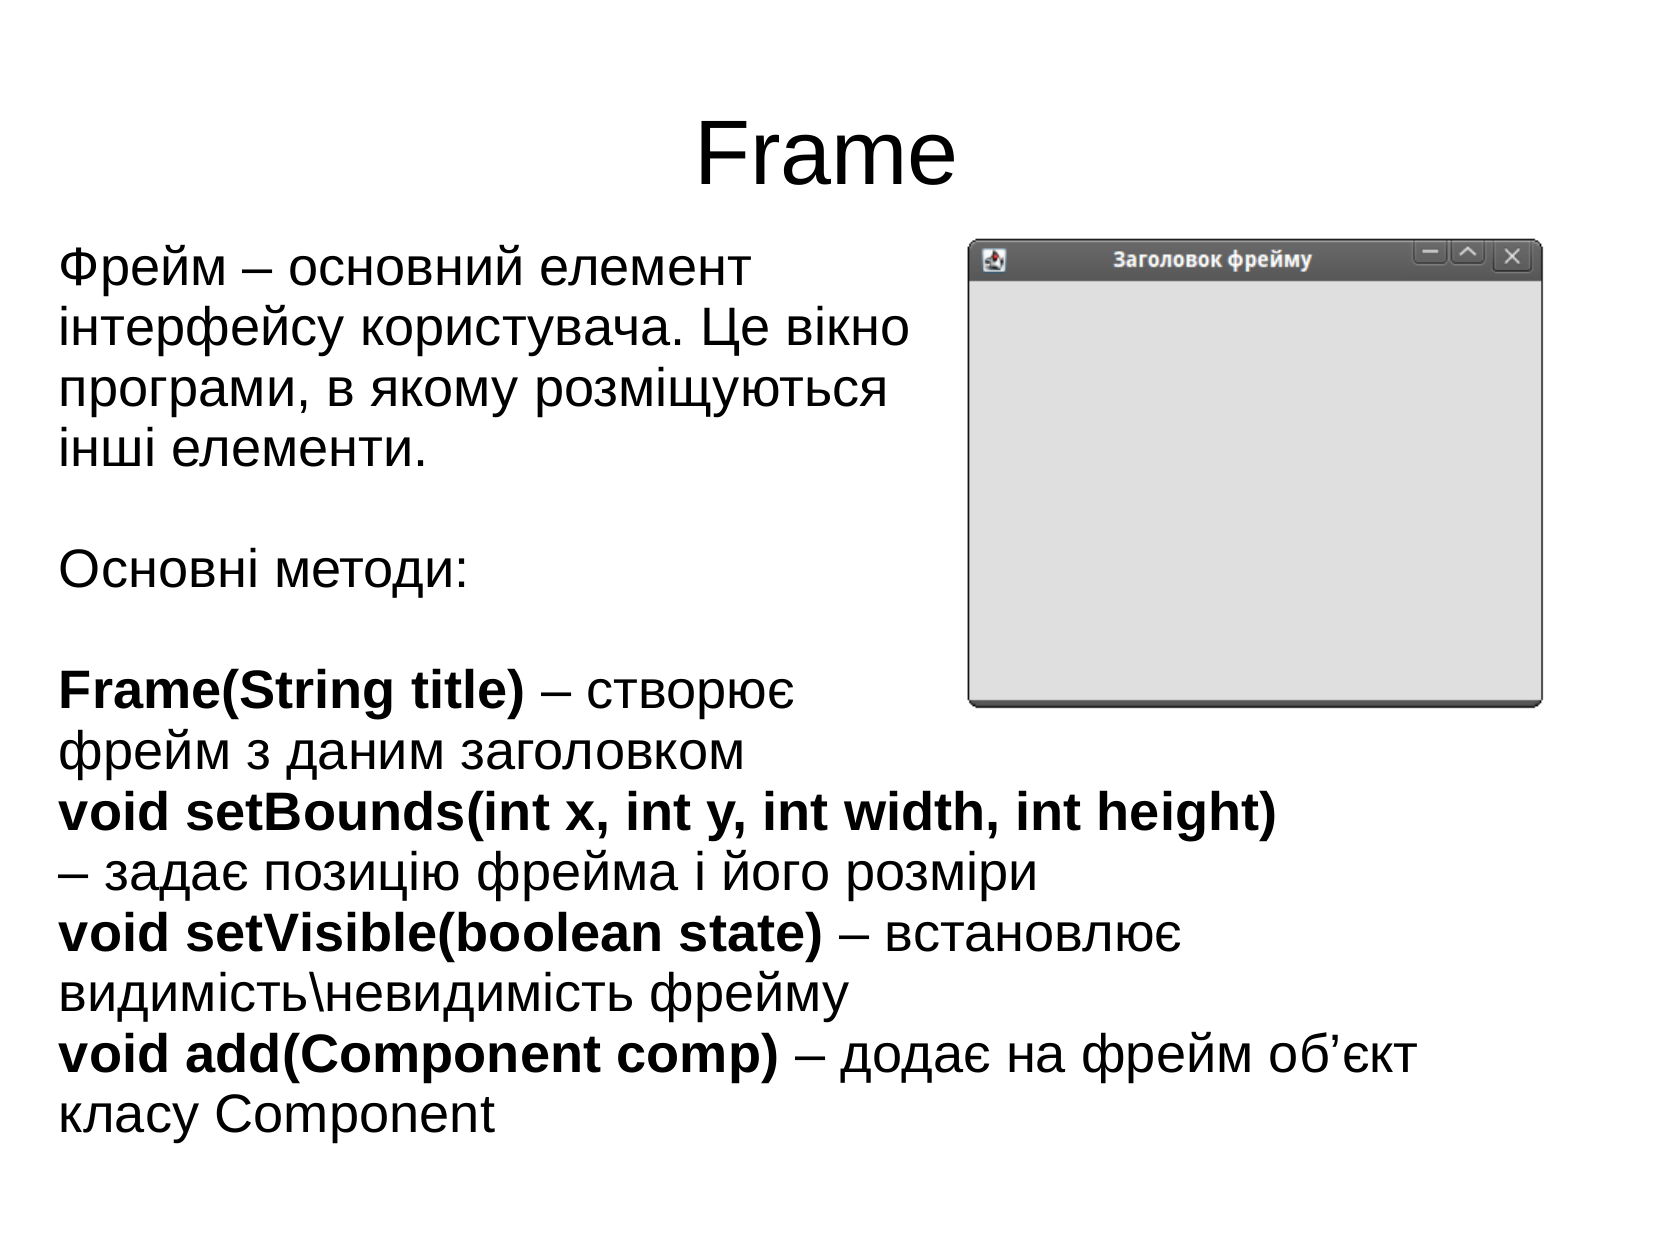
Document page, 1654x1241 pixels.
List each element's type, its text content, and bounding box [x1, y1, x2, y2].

title Frame [82, 49, 1571, 257]
picture [957, 236, 1565, 716]
subtitle Фрейм – основний елемент інтерфейсу користувача. Це вікно програми, в якому розміщуються інші елементи. Основні методи: Frame(String title) – створює фрейм з даним заголовком void setBounds(int x, int y, int width, int height) – задає позицію фрейма і його розміри void setVisible(boolean state) – встановлює видимість\невидимість фрейму void add(Component comp) – додає на фрейм об’єкт класу Component [59, 236, 1548, 1145]
